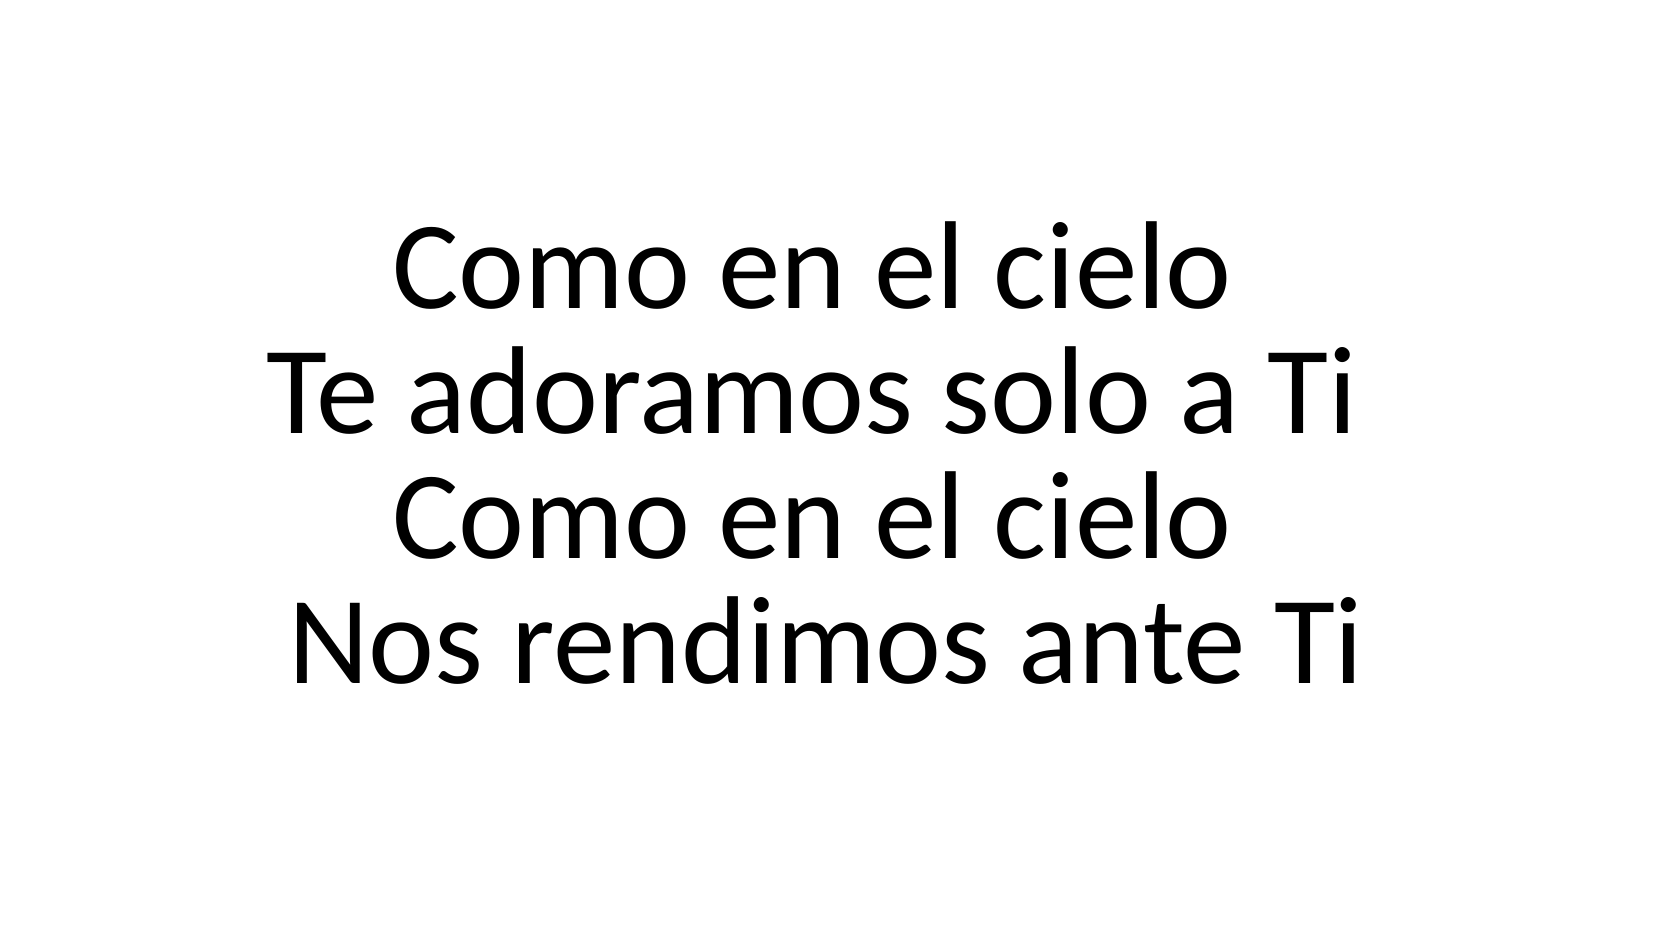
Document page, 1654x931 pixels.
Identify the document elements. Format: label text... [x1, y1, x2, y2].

title Como en el cielo Te adoramos solo a Ti Como en el cielo Nos rendimos ante Ti [0, 0, 1654, 931]
